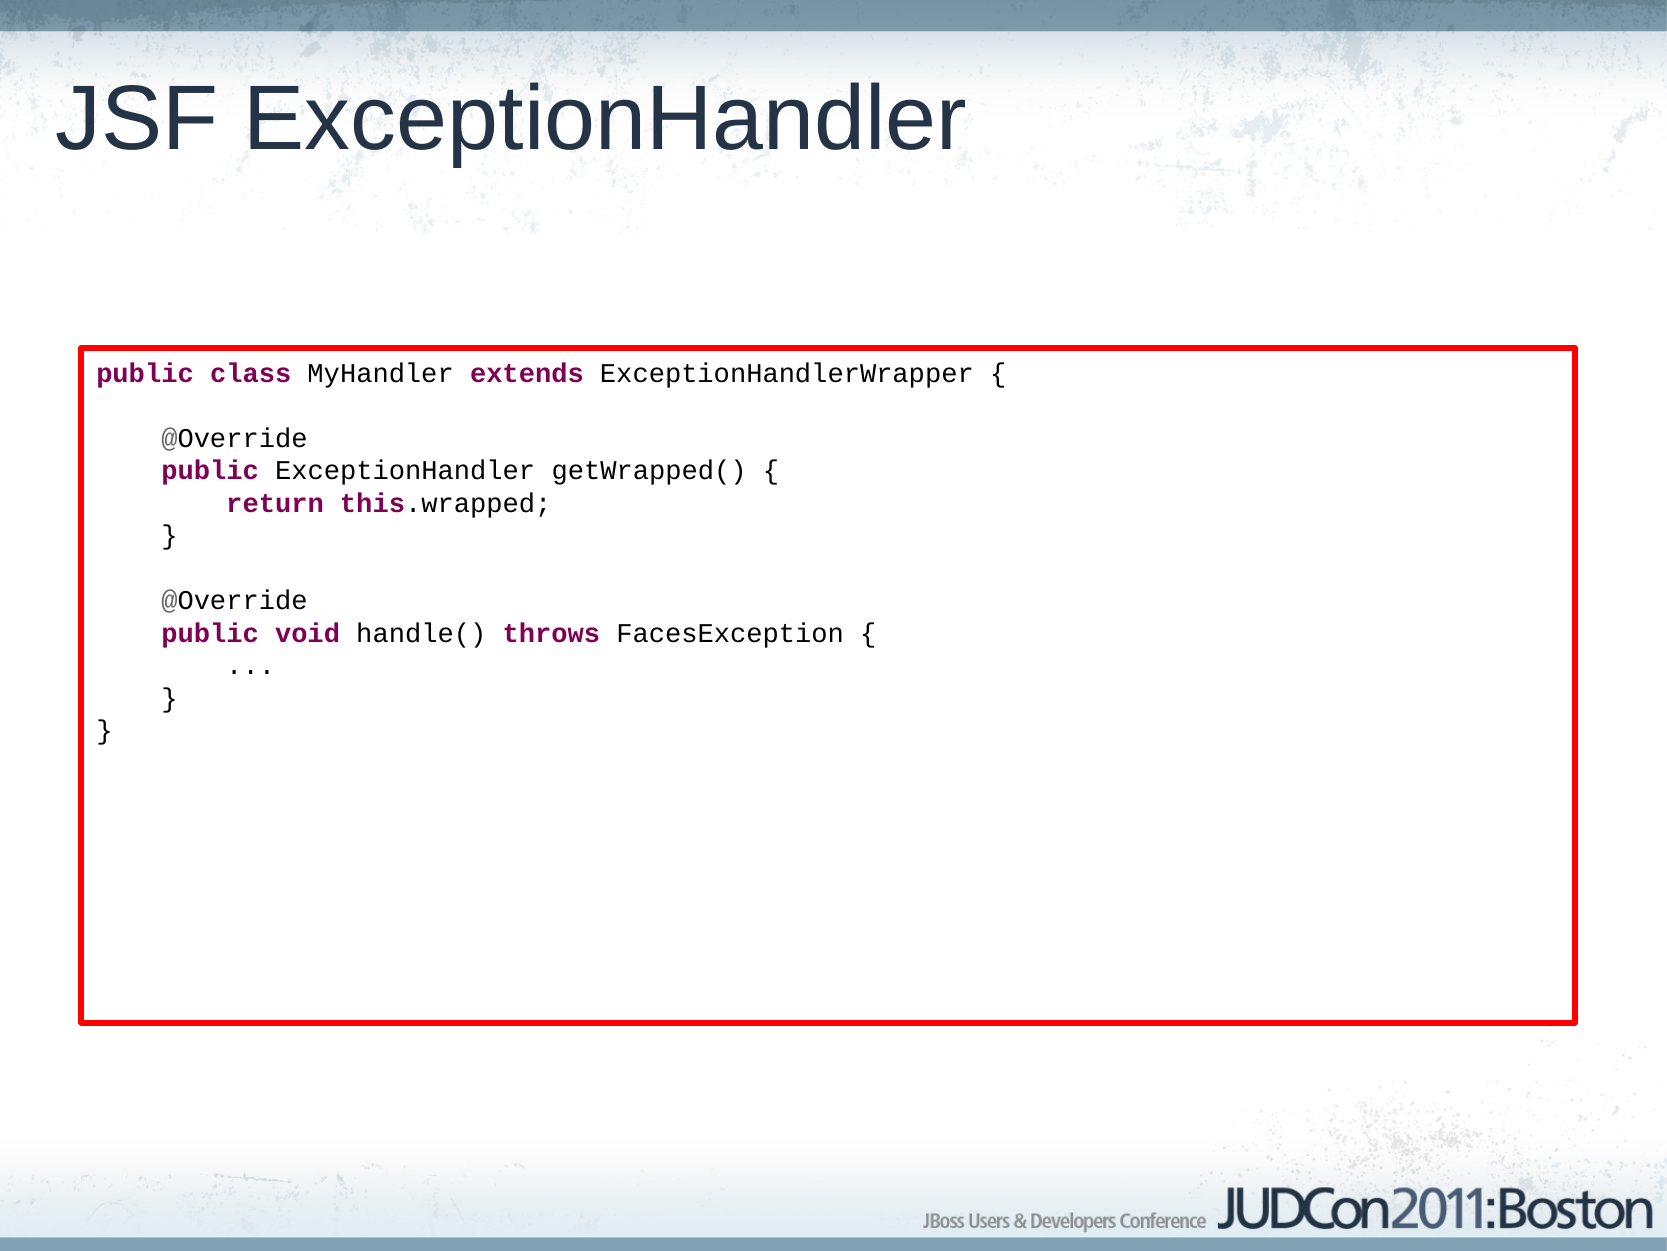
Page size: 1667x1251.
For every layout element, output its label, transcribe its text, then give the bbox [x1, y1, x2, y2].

text_box public class MyHandler extends ExceptionHandlerWrapper { @Override public ExceptionHandler getWrapped() { return this.wrapped; } @Override public void handle() throws FacesException { ... } } [81, 347, 1576, 1023]
title JSF ExceptionHandler [40, 50, 1627, 216]
picture [0, 0, 1667, 1251]
